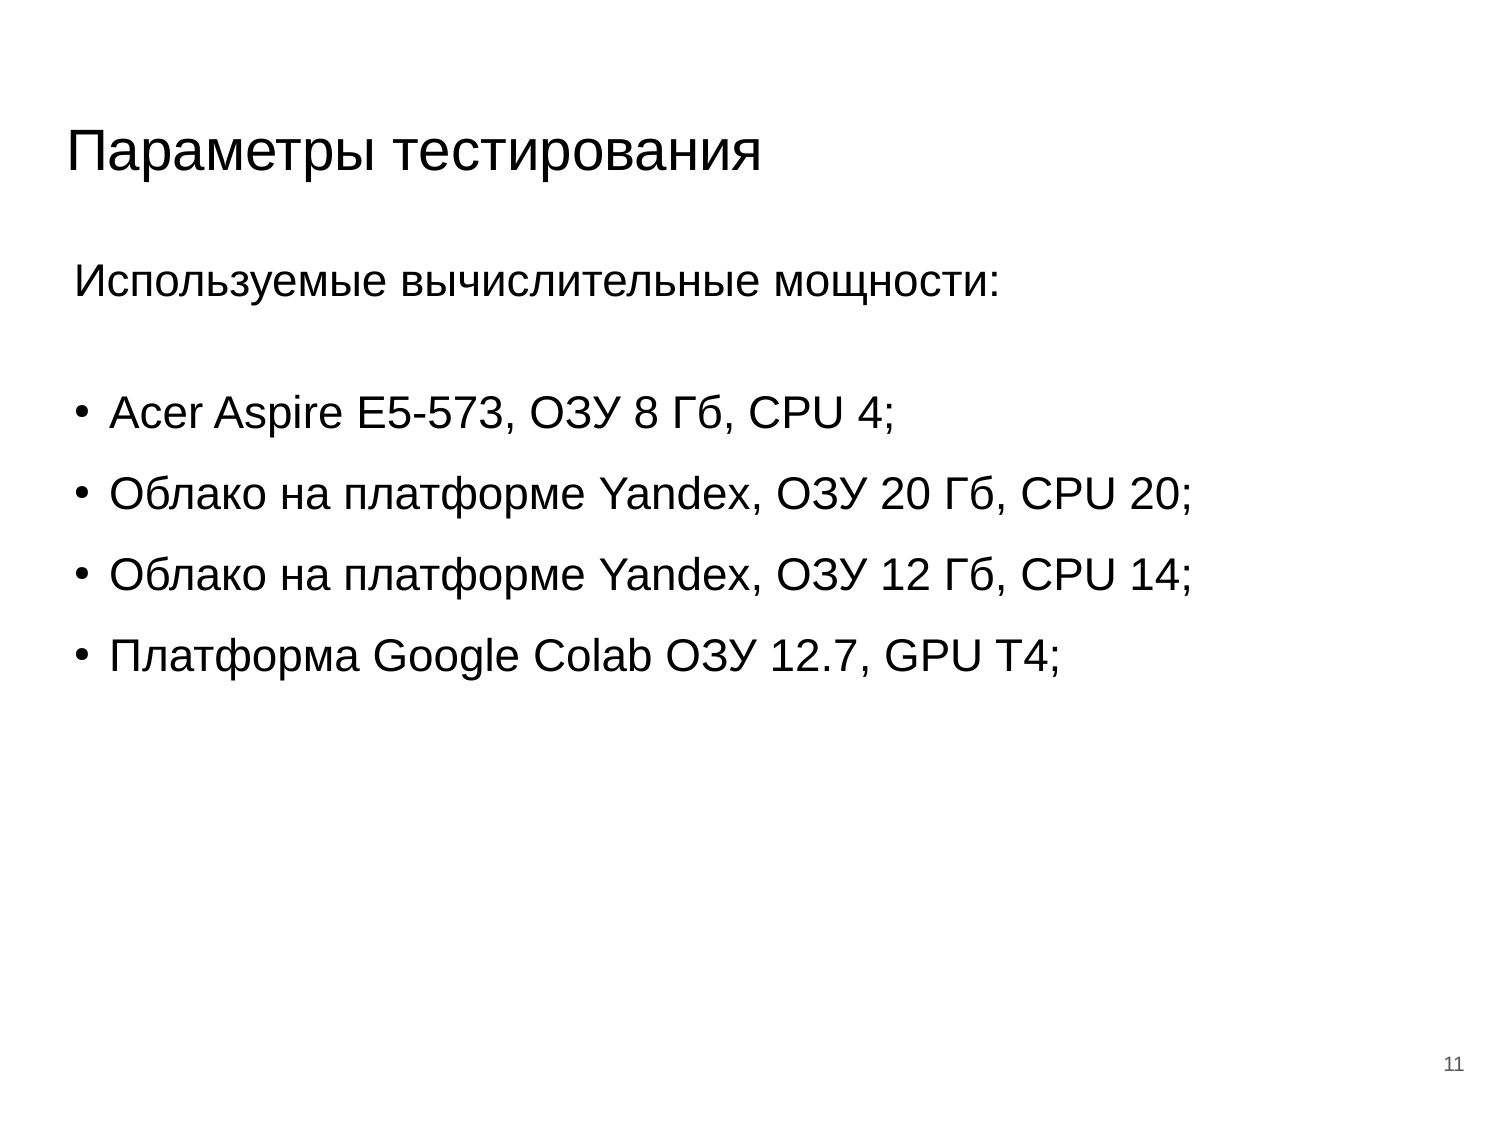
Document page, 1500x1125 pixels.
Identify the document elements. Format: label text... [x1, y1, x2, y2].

title Параметры тестирования [51, 97, 1449, 223]
text_box Используемые вычислительные мощности: Acer Aspire E5-573, ОЗУ 8 Гб, CPU 4; Облако на платформе Yandex, ОЗУ 20 Гб, CPU 20; Облако на платформе Yandex, ОЗУ 12 Гб, CPU 14; Платформа Google Colab ОЗУ 12.7, GPU T4; [59, 248, 1323, 815]
slide_number <номер> [1389, 1019, 1480, 1106]
